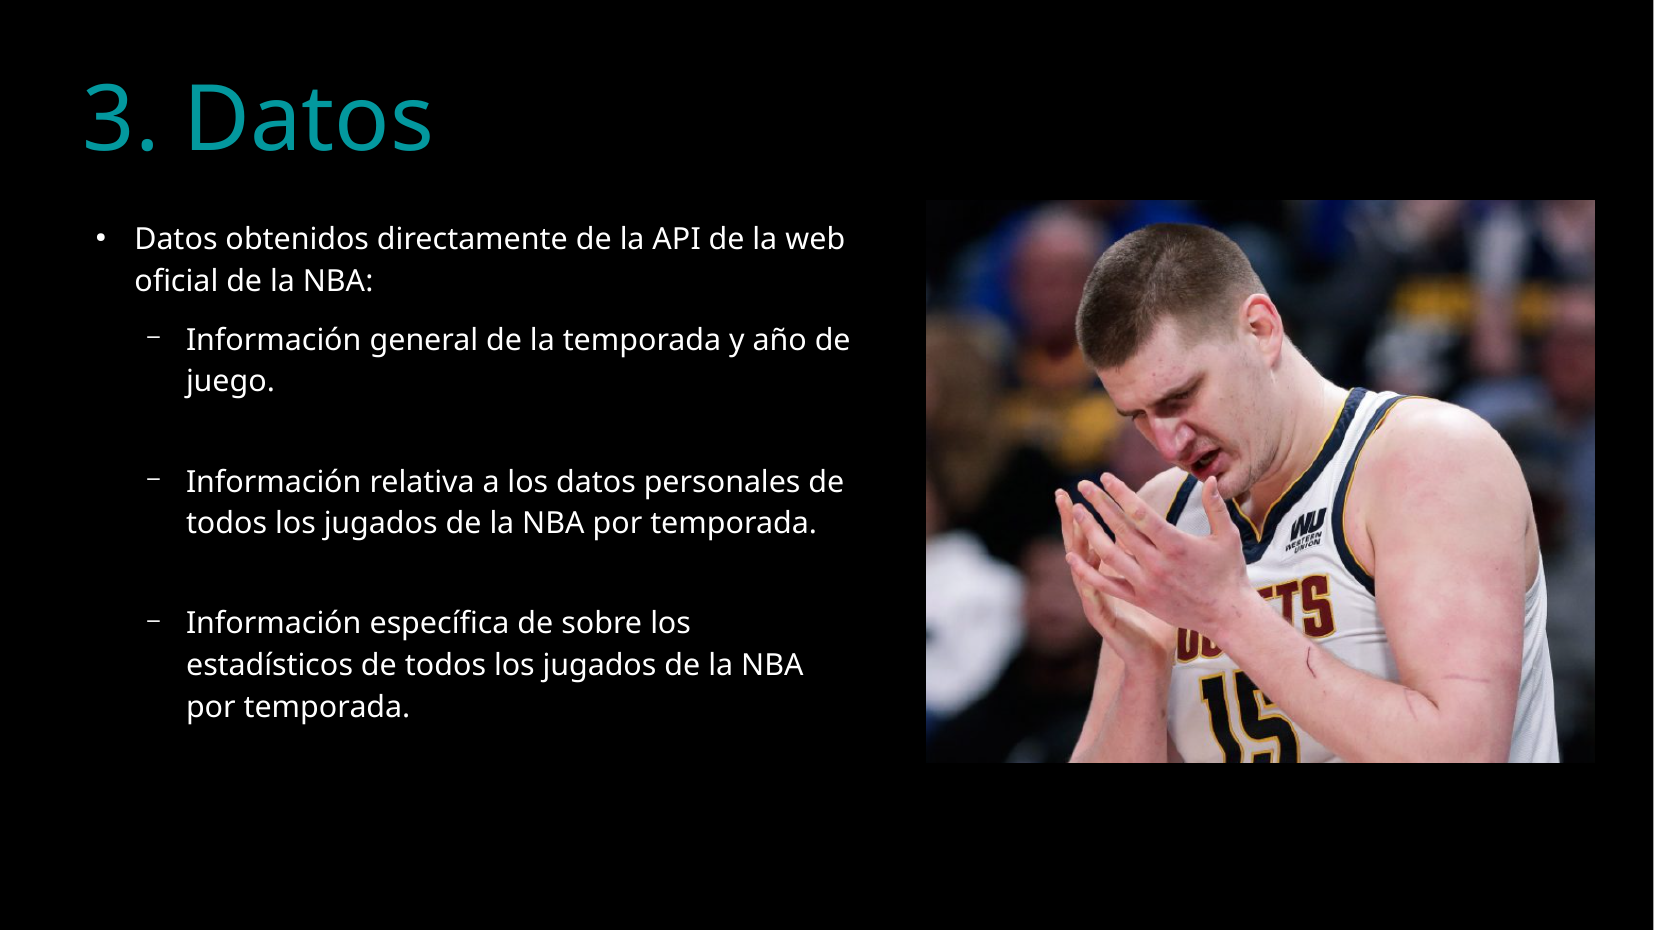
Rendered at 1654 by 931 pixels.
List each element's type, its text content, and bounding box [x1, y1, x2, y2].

list Datos obtenidos directamente de la API de la web oficial de la NBA: Información general de la temporada y año de juego. Información relativa a los datos personales de todos los jugados de la NBA por temporada. Información específica de sobre los estadísticos de todos los jugados de la NBA por temporada. [82, 217, 857, 758]
title 3. Datos [82, 28, 1571, 201]
picture [926, 200, 1595, 763]
